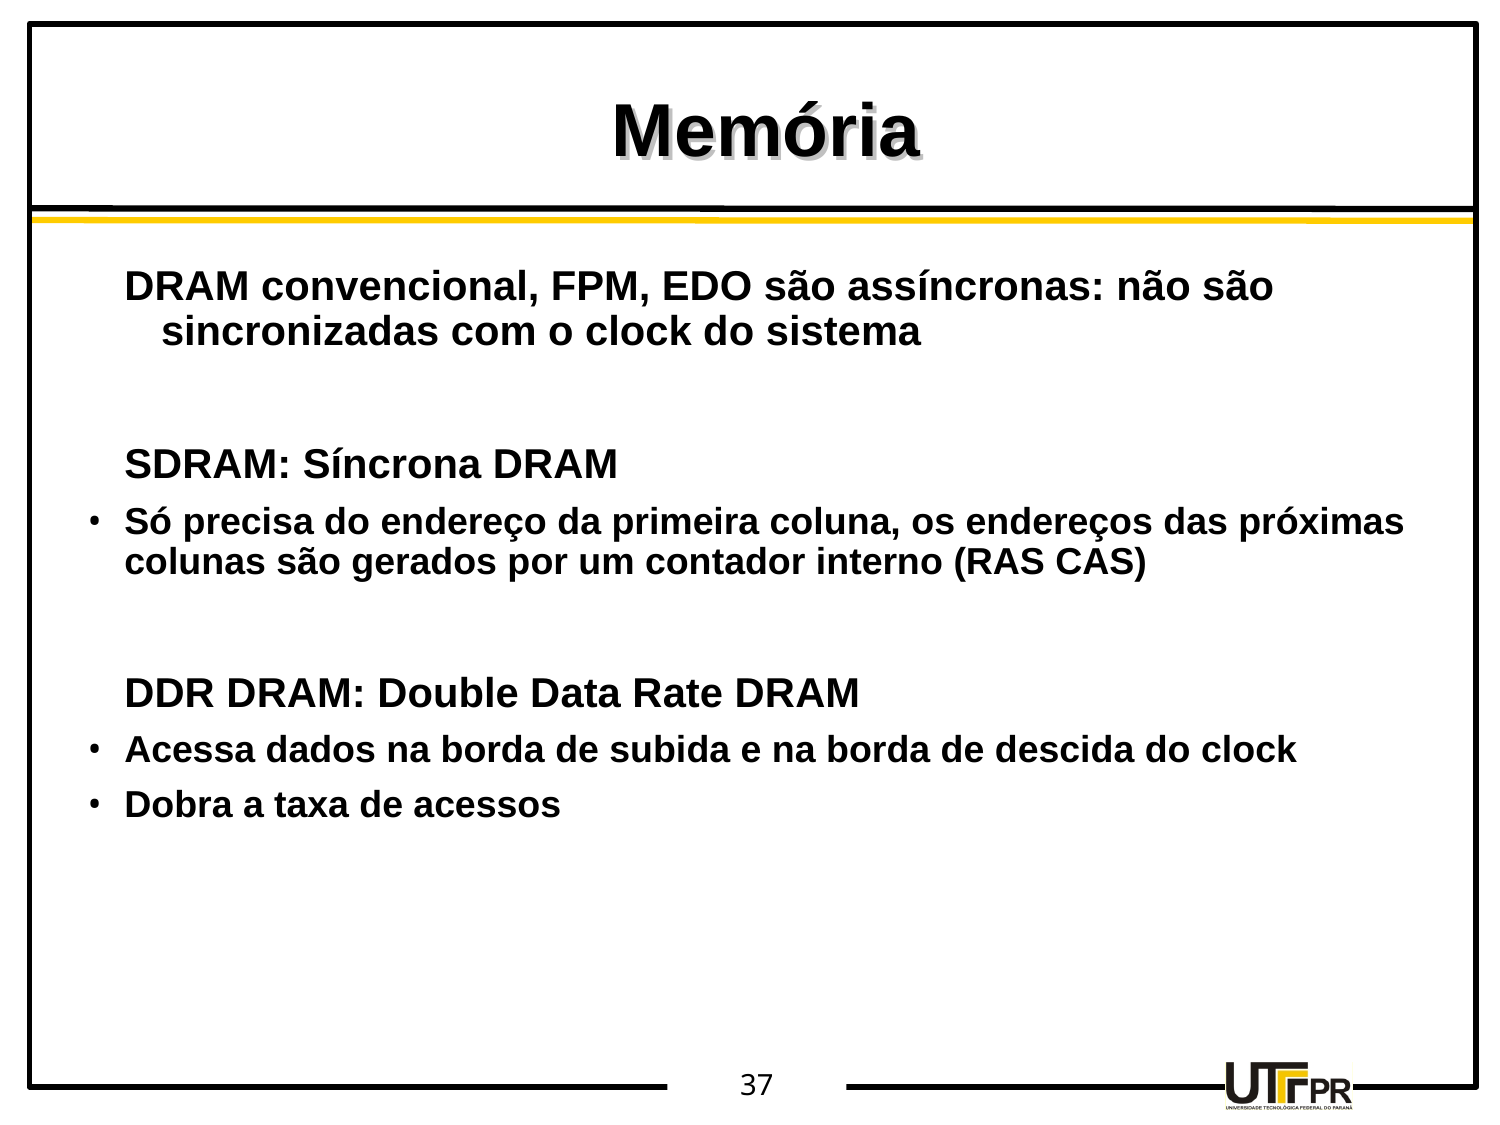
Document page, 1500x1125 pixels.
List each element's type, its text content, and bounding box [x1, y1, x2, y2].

text_box Memória [29, 29, 1477, 207]
list DRAM convencional, FPM, EDO são assíncronas: não são sincronizadas com o clock do sistema SDRAM: Síncrona DRAM Só precisa do endereço da primeira coluna, os endereços das próximas colunas são gerados por um contador interno (RAS CAS) DDR DRAM: Double Data Rate DRAM Acessa dados na borda de subida e na borda de descida do clock Dobra a taxa de acessos [72, 257, 1428, 1027]
picture [1225, 1062, 1353, 1110]
